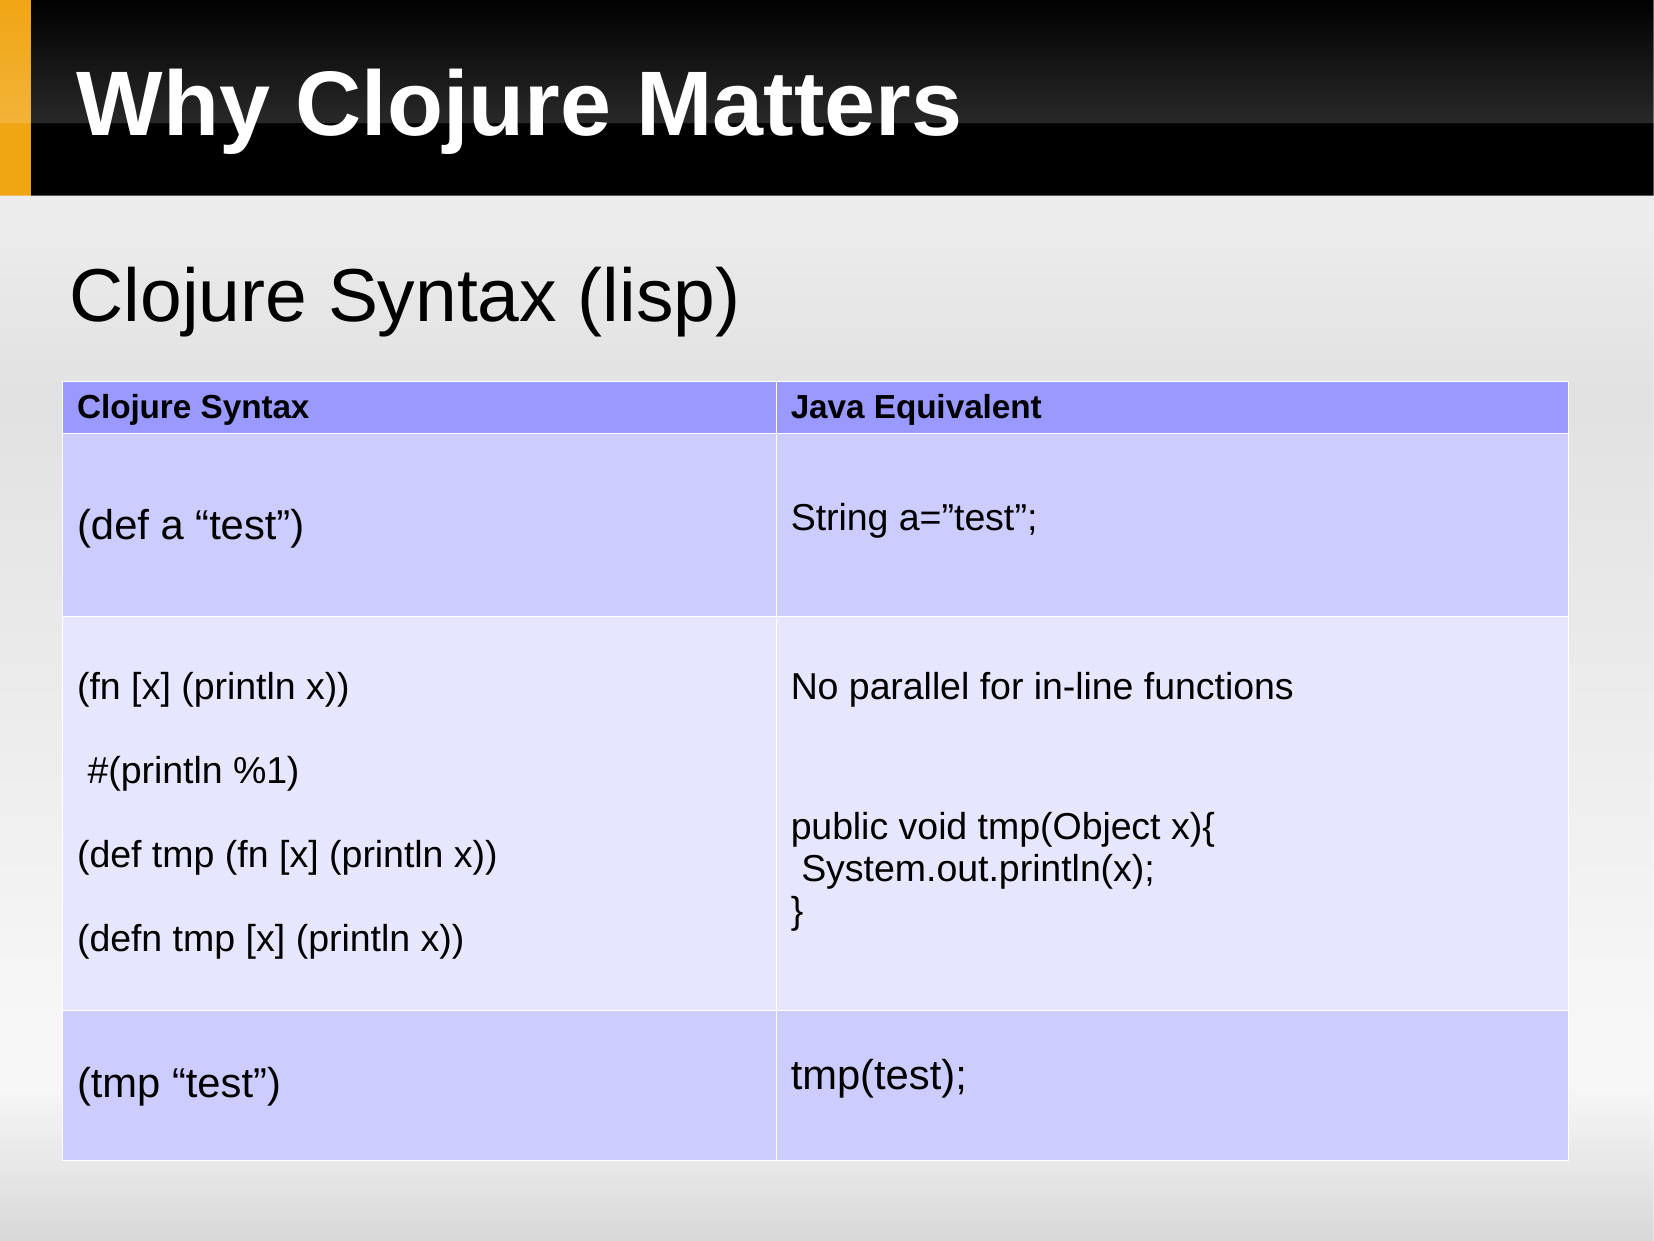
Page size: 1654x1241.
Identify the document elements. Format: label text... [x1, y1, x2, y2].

table_cell (tmp “test”) [63, 1011, 776, 1160]
table_cell String a=”test”; [777, 434, 1568, 616]
table_cell No parallel for in-line functions public void tmp(Object x){ System.out.println(x); } [777, 617, 1568, 1010]
table_cell (def a “test”) [63, 434, 776, 616]
table_header Clojure Syntax [63, 382, 776, 433]
title Why Clojure Matters [76, 0, 1565, 208]
list Clojure Syntax (lisp) [69, 253, 1263, 381]
table_header Java Equivalent [777, 382, 1568, 433]
picture [0, 0, 1654, 1241]
table_cell (fn [x] (println x)) #(println %1) (def tmp (fn [x] (println x)) (defn tmp [x] (println x)) [63, 617, 776, 1010]
table_cell tmp(test); [777, 1011, 1568, 1160]
